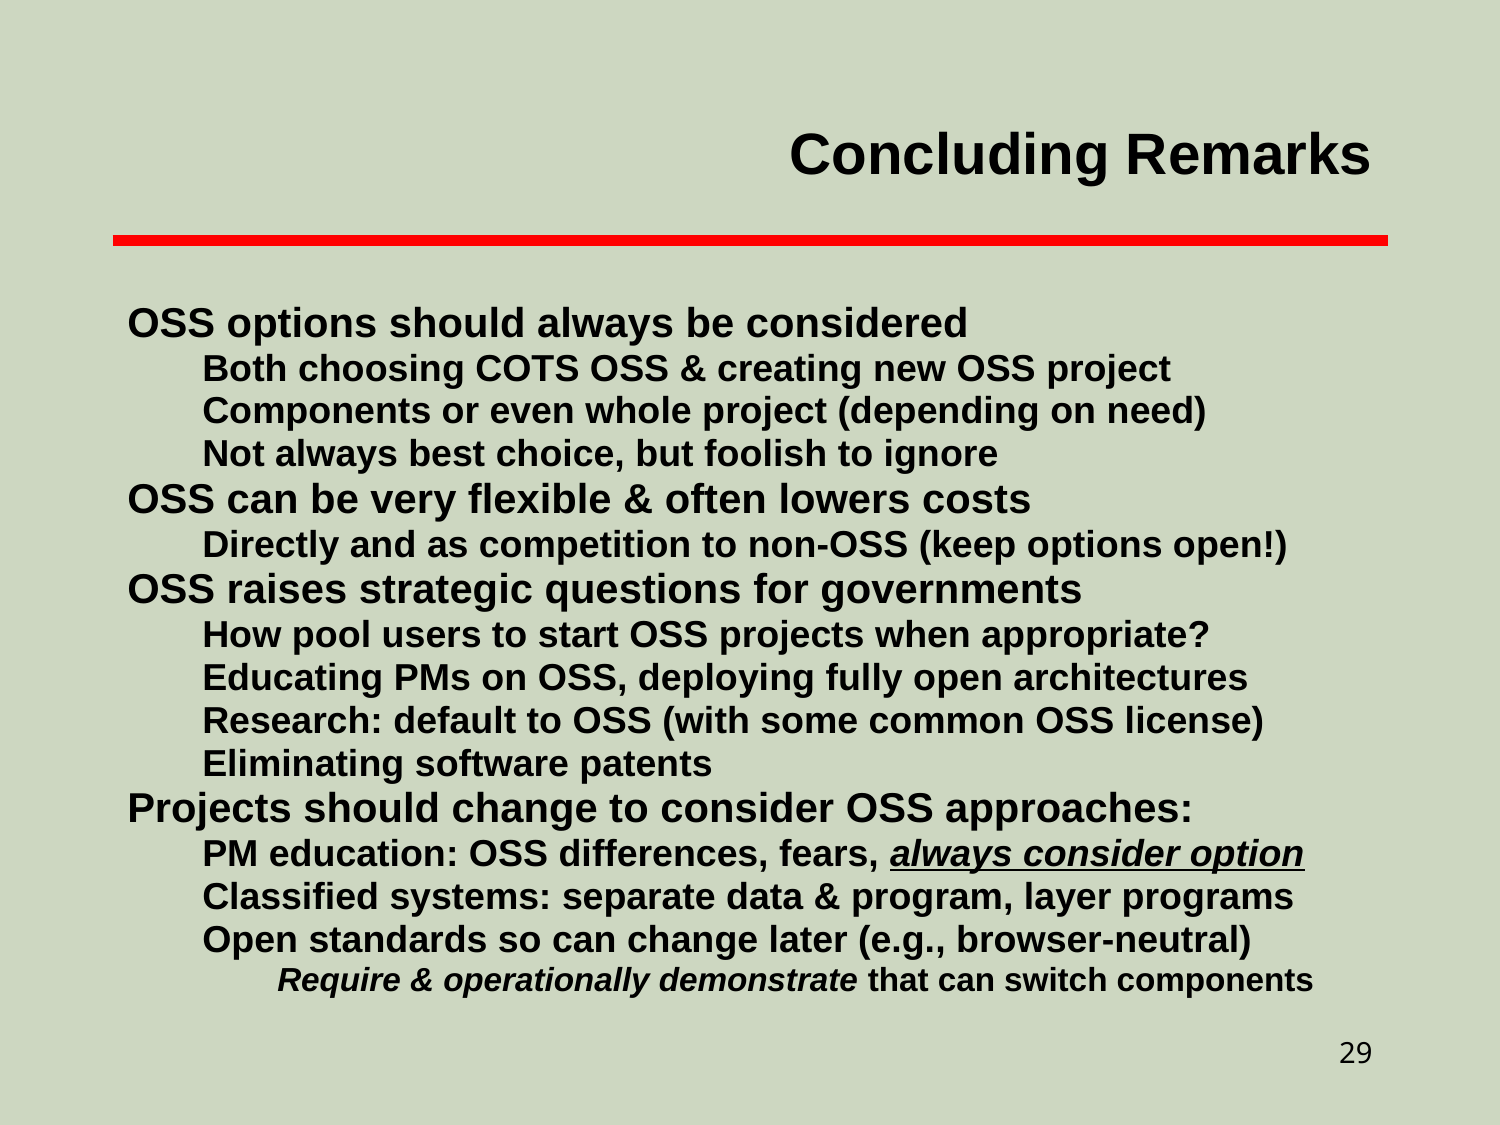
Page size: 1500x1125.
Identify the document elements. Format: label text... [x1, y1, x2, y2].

title Concluding Remarks [337, 85, 1388, 224]
list OSS options should always be considered Both choosing COTS OSS & creating new OSS project Components or even whole project (depending on need) Not always best choice, but foolish to ignore OSS can be very flexible & often lowers costs Directly and as competition to non-OSS (keep options open!) OSS raises strategic questions for governments How pool users to start OSS projects when appropriate? Educating PMs on OSS, deploying fully open architectures Research: default to OSS (with some common OSS license) Eliminating software patents Projects should change to consider OSS approaches: PM education: OSS differences, fears, always consider option Classified systems: separate data & program, layer programs Open standards so can change later (e.g., browser-neutral) Require & operationally demonstrate that can switch components [112, 299, 1388, 1075]
